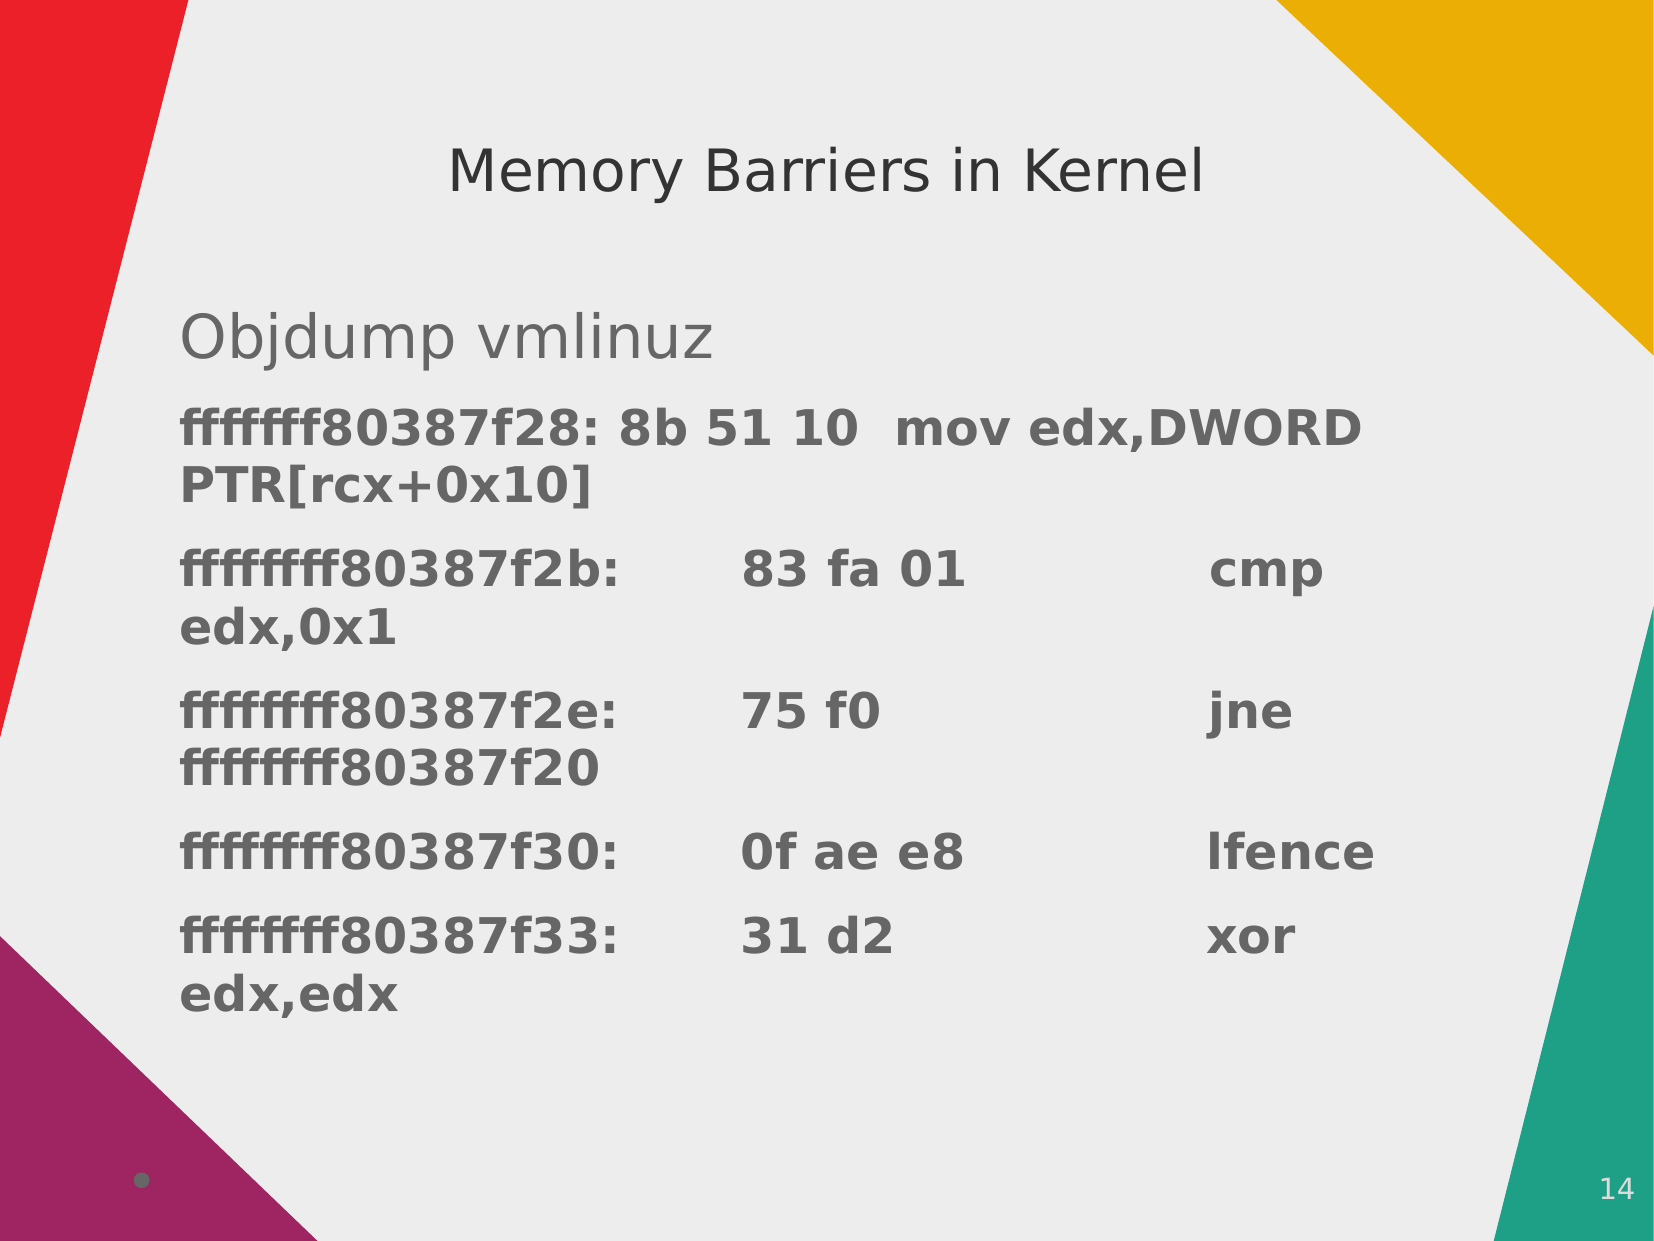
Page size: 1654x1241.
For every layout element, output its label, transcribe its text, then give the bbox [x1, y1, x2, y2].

title Memory Barriers in Kernel [114, 73, 1539, 271]
list Objdump vmlinuz fffffff80387f28: 8b 51 10 mov edx,DWORD PTR[rcx+0x10] ffffffff80387f2b: 83 fa 01 cmp edx,0x1 ffffffff80387f2e: 75 f0 jne ffffffff80387f20 ffffffff80387f30: 0f ae e8 lfence ffffffff80387f33: 31 d2 xor edx,edx [114, 302, 1539, 1033]
